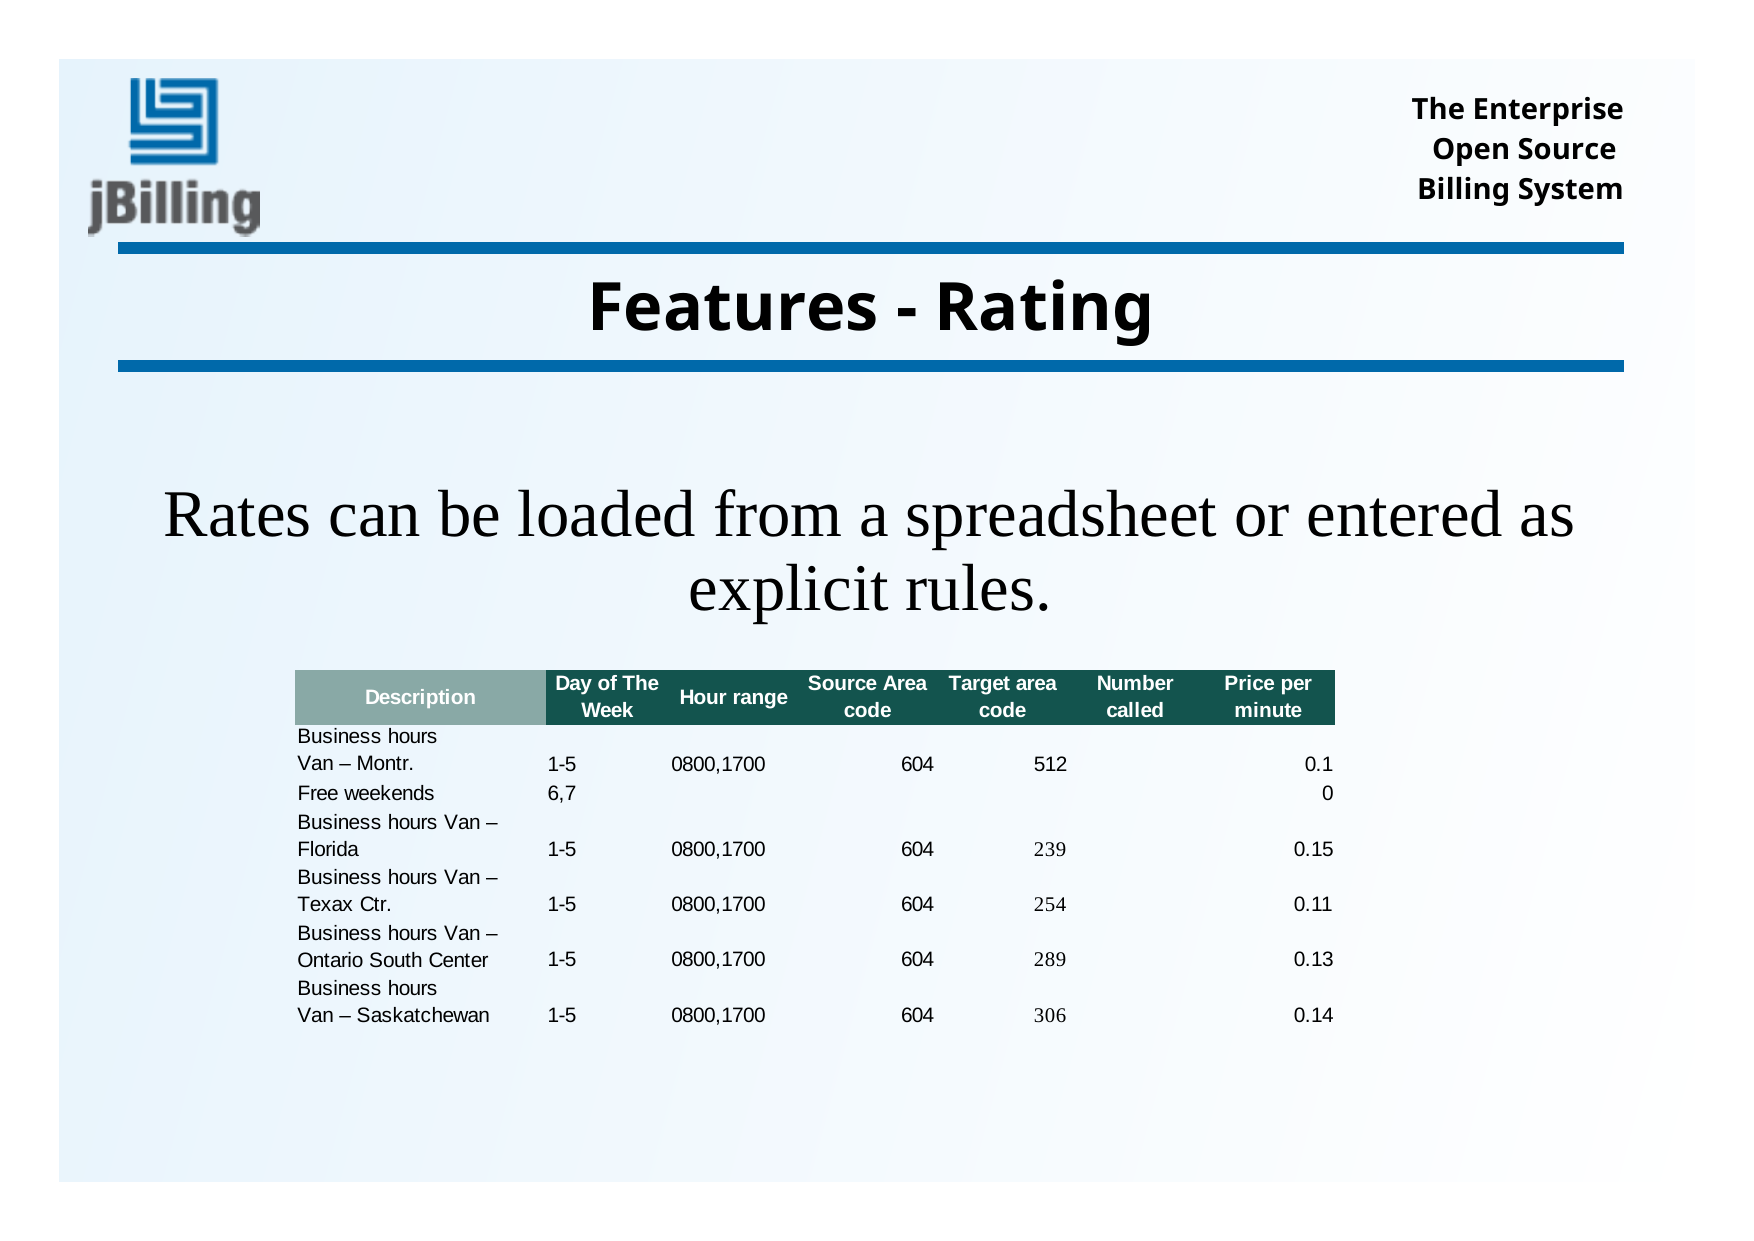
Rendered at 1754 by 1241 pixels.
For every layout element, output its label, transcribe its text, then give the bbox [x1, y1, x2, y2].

title Features - Rating [118, 248, 1625, 361]
picture [88, 78, 260, 237]
chart [295, 669, 1338, 1034]
list Rates can be loaded from a spreadsheet or entered as explicit rules. [118, 373, 1625, 754]
